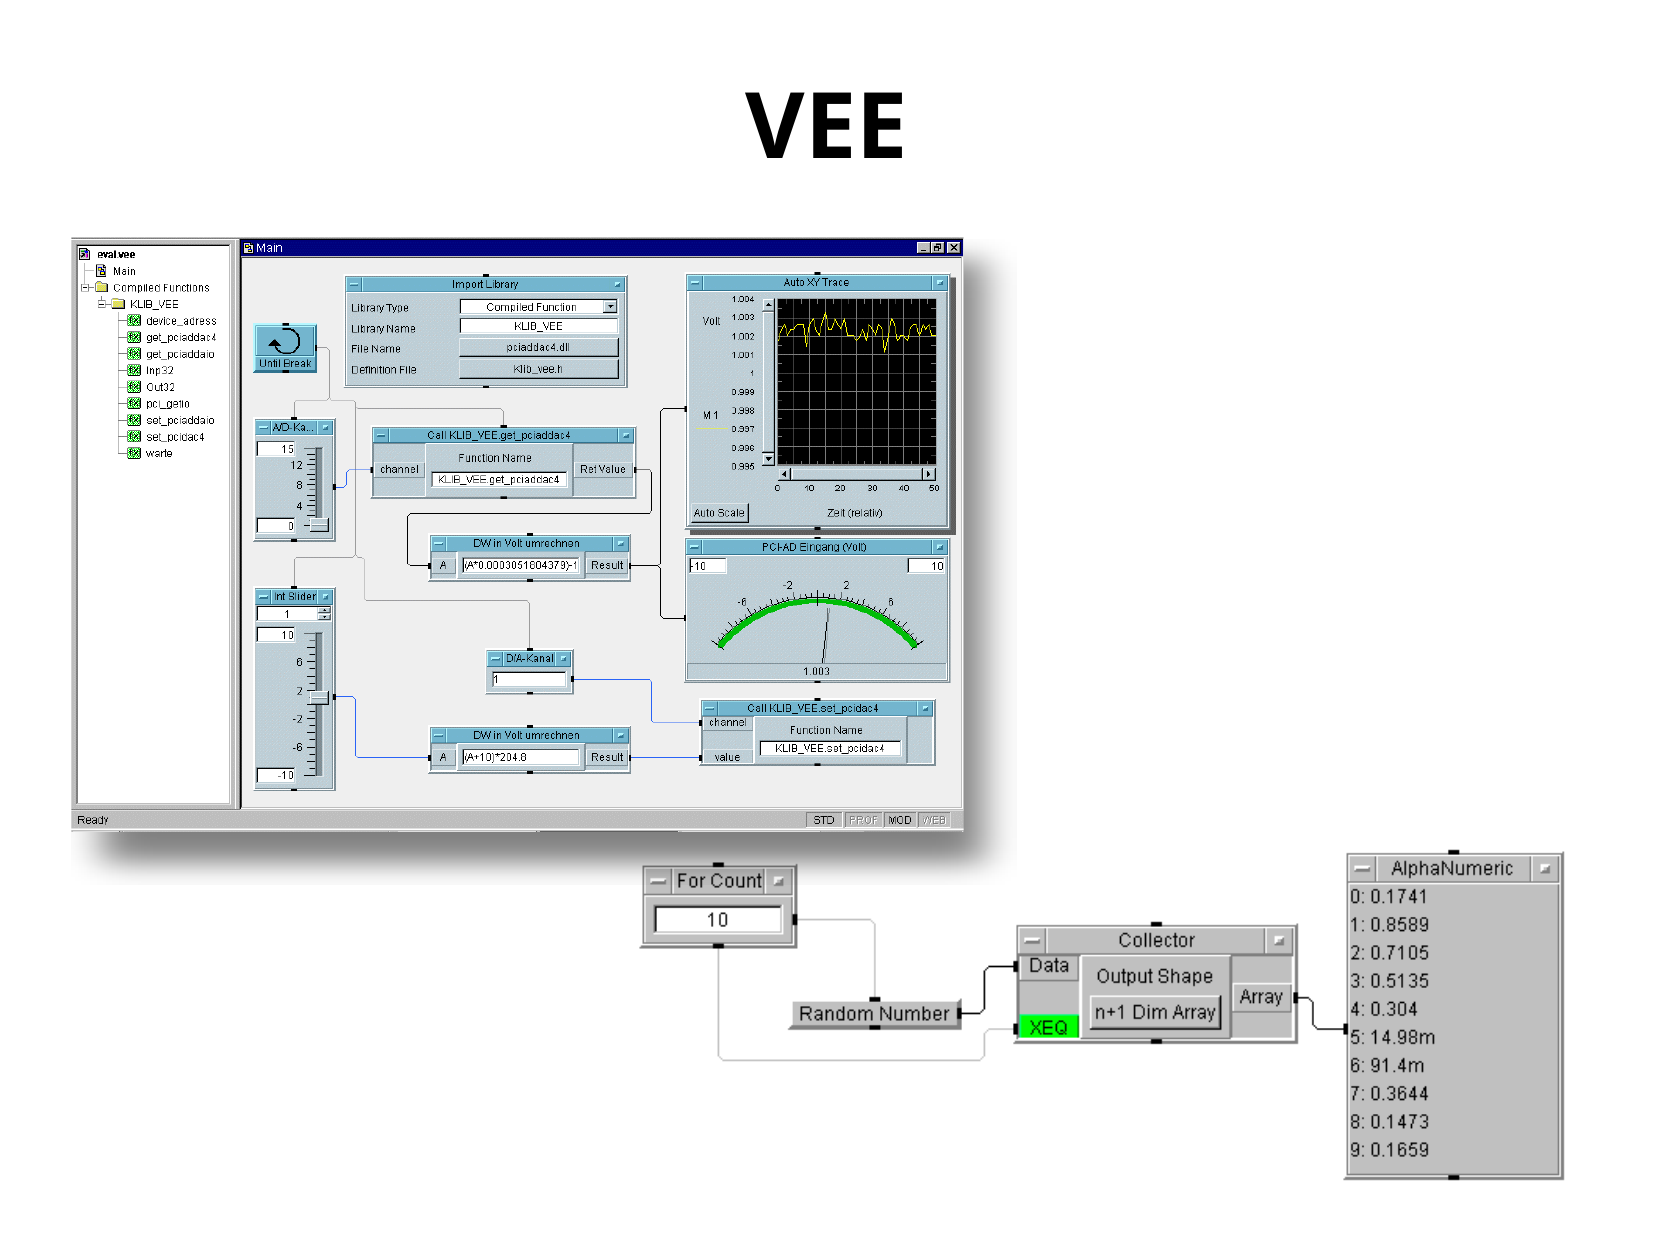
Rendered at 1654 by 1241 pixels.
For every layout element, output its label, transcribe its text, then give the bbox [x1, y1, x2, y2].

title VEE [82, 19, 1571, 227]
picture [71, 237, 1569, 1186]
